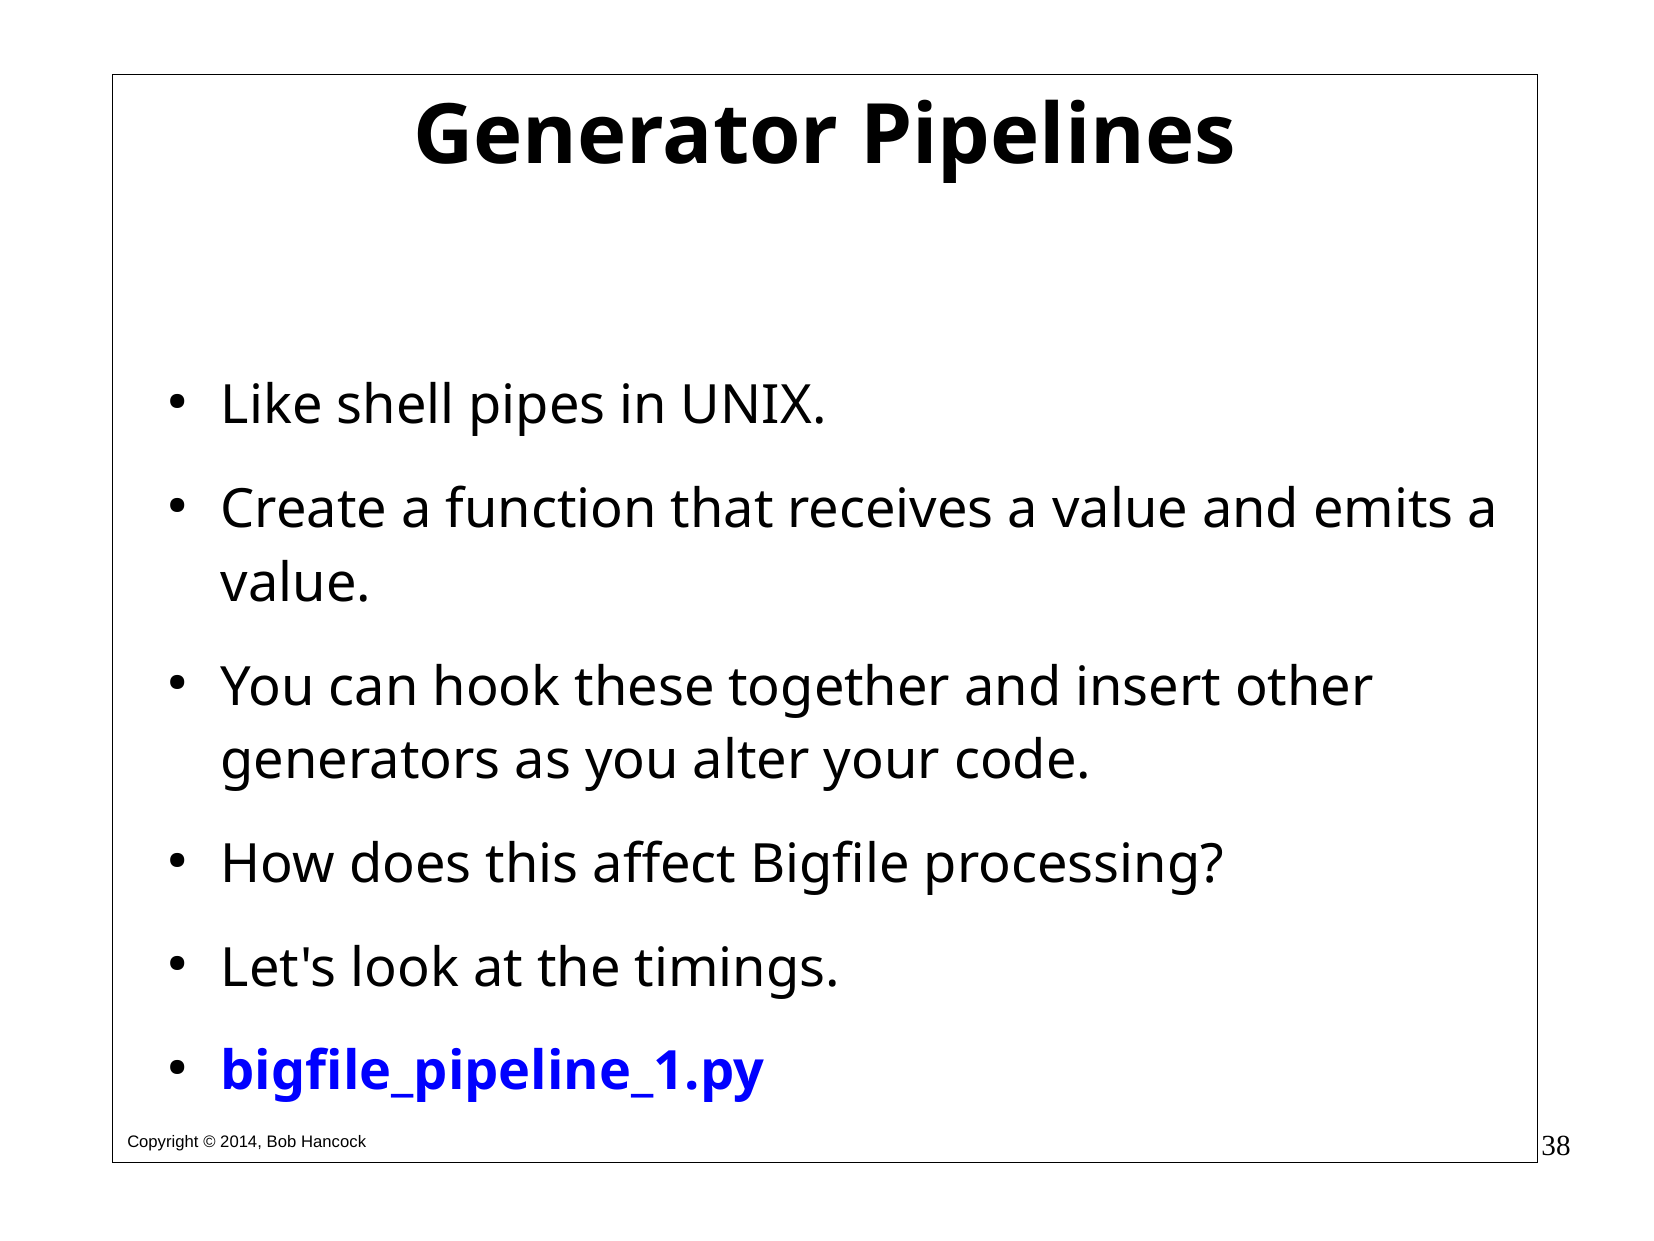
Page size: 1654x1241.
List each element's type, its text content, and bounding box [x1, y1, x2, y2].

title Generator Pipelines [112, 75, 1538, 188]
text_box Copyright © 2014, Bob Hancock [112, 1125, 382, 1159]
list Like shell pipes in UNIX. Create a function that receives a value and emits a value. You can hook these together and insert other generators as you alter your code. How does this affect Bigfile processing? Let's look at the timings. bigfile_pipeline_1.py [150, 262, 1501, 1126]
